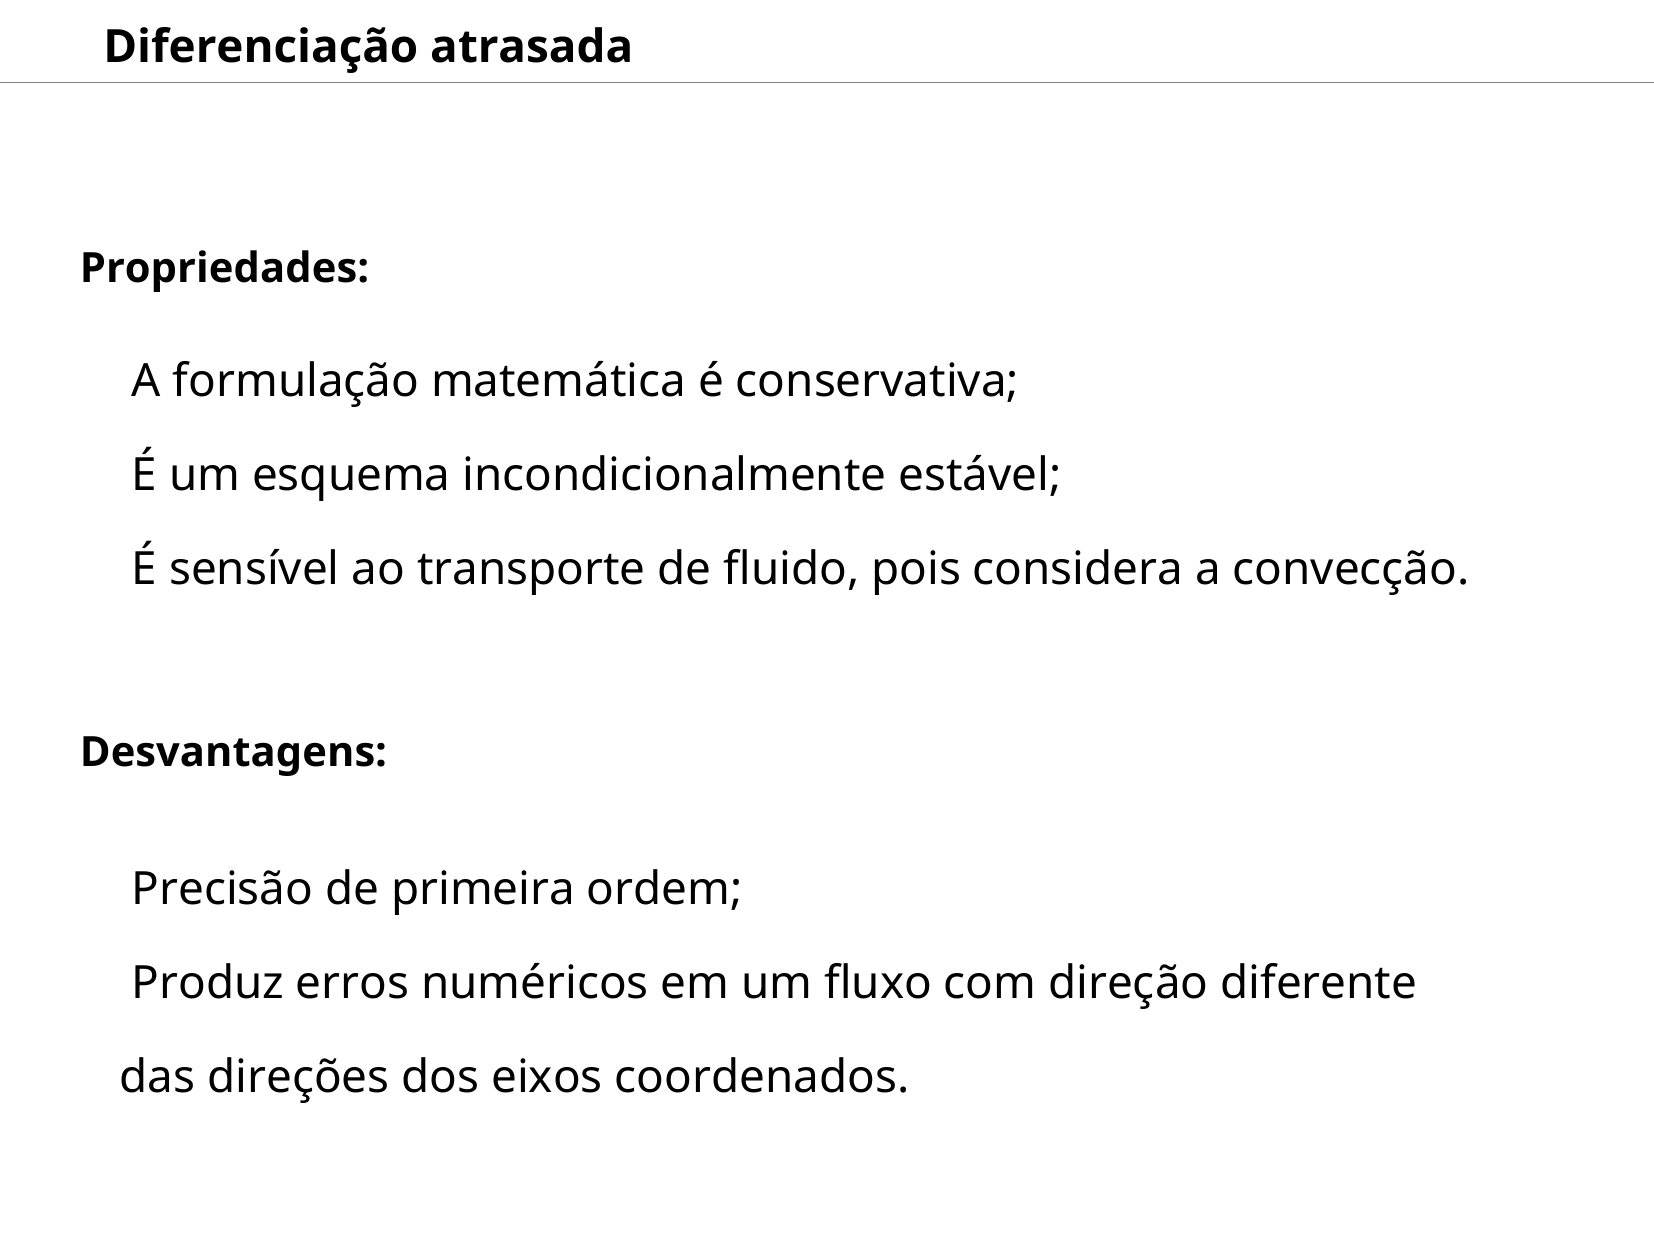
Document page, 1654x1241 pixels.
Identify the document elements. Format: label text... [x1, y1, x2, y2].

text_box Precisão de primeira ordem; Produz erros numéricos em um fluxo com direção diferente das direções dos eixos coordenados. [104, 817, 1533, 1055]
text_box Propriedades: [64, 230, 423, 296]
text_box A formulação matemática é conservativa; É um esquema incondicionalmente estável; É sensível ao transporte de fluido, pois considera a convecção. [104, 309, 1611, 547]
text_box Diferenciação atrasada [88, 5, 711, 77]
text_box Desvantagens: [65, 714, 443, 781]
